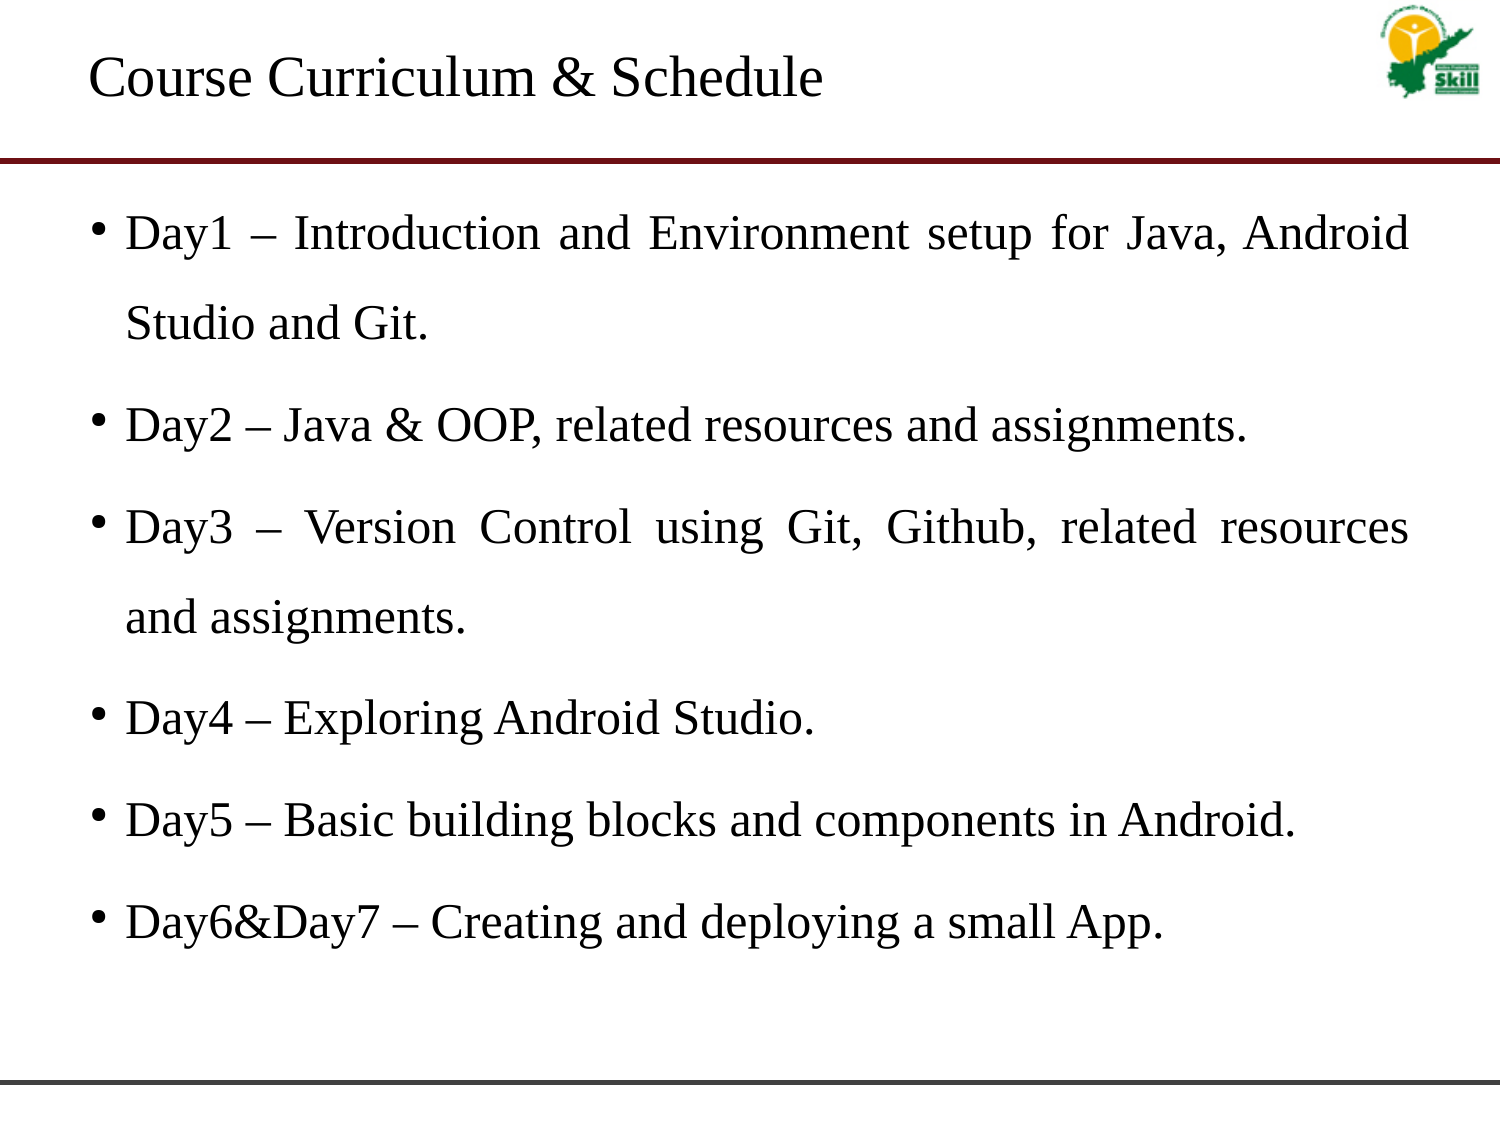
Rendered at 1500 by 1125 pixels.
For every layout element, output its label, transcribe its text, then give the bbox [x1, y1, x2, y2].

picture [1376, 0, 1483, 110]
list Day1 – Introduction and Environment setup for Java, Android Studio and Git. Day2 – Java & OOP, related resources and assignments. Day3 – Version Control using Git, Github, related resources and assignments. Day4 – Exploring Android Studio. Day5 – Basic building blocks and components in Android. Day6&Day7 – Creating and deploying a small App. [75, 162, 1425, 975]
title Course Curriculum & Schedule [73, 30, 1424, 173]
